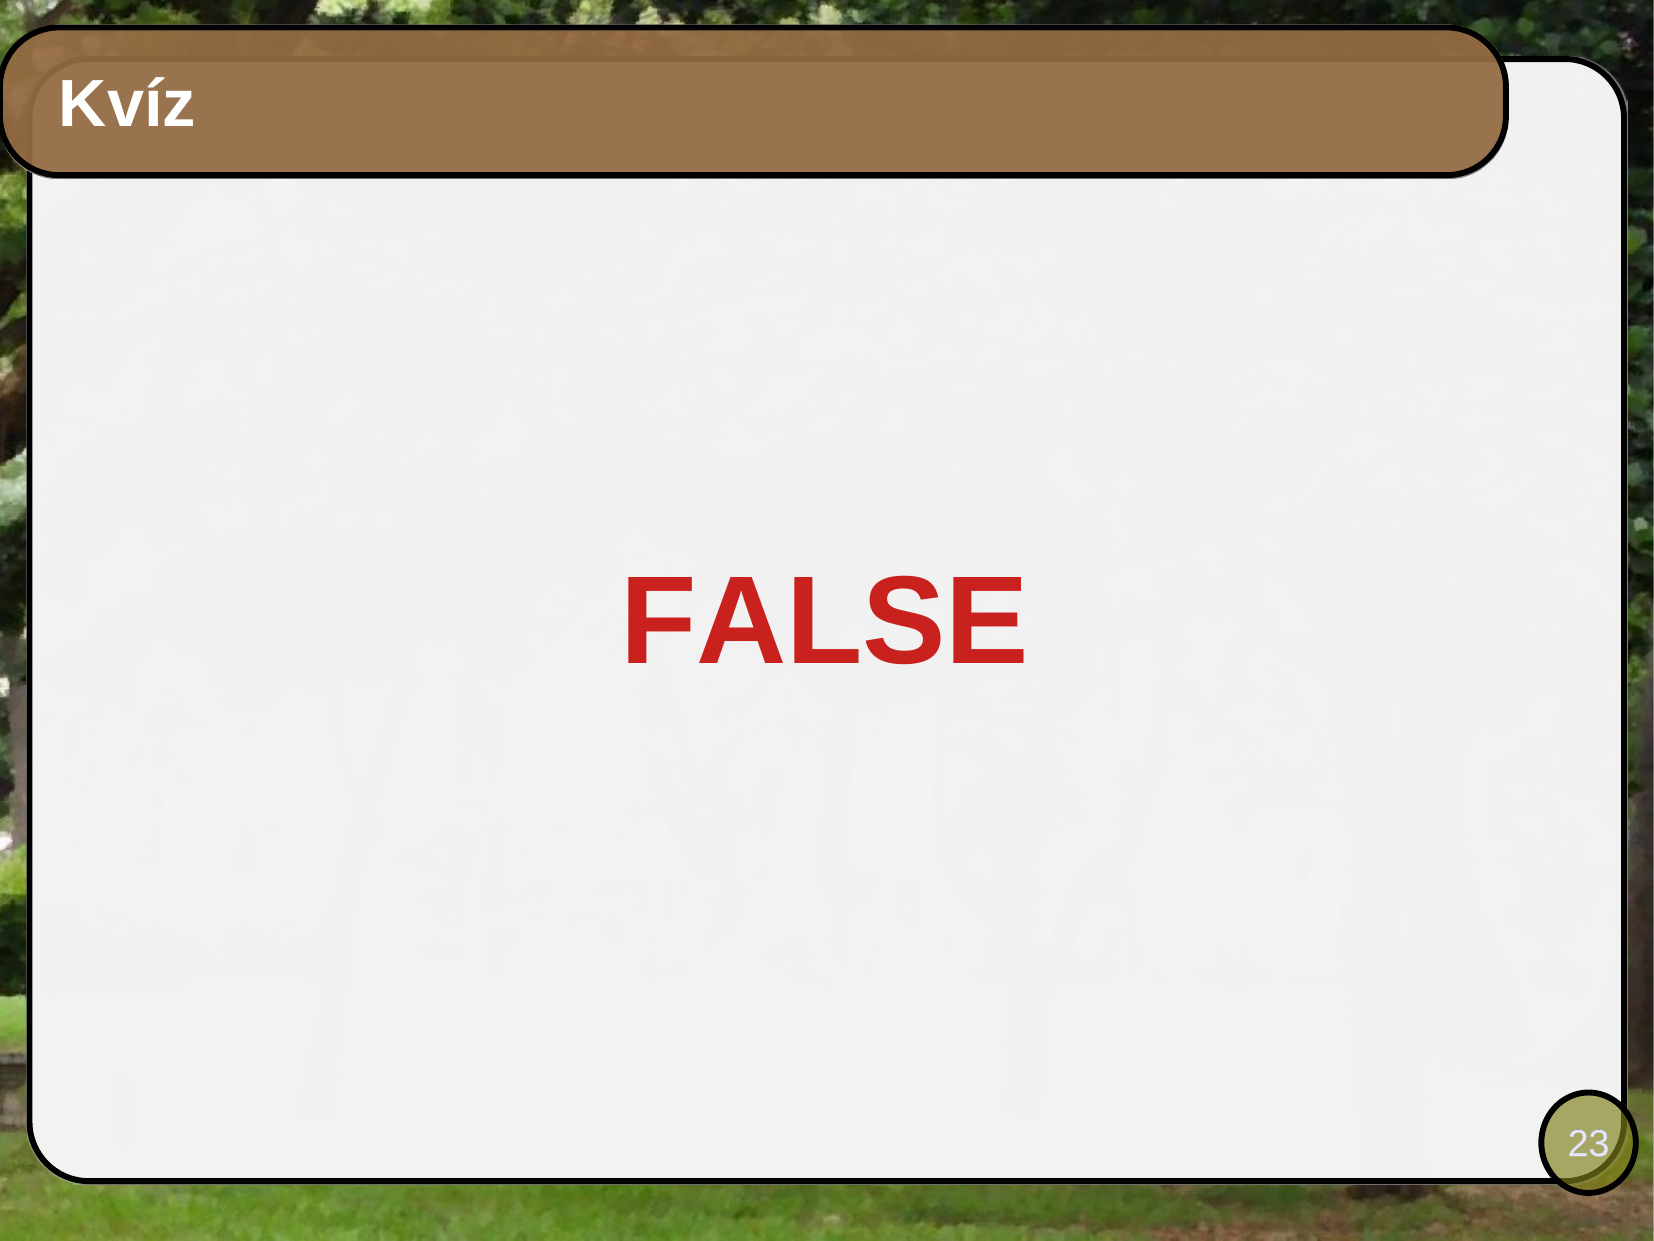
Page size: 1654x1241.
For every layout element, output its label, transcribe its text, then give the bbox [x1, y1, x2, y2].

picture [0, 0, 1654, 1241]
text_box FALSE [605, 542, 1049, 698]
title Kvíz [59, 29, 1447, 178]
